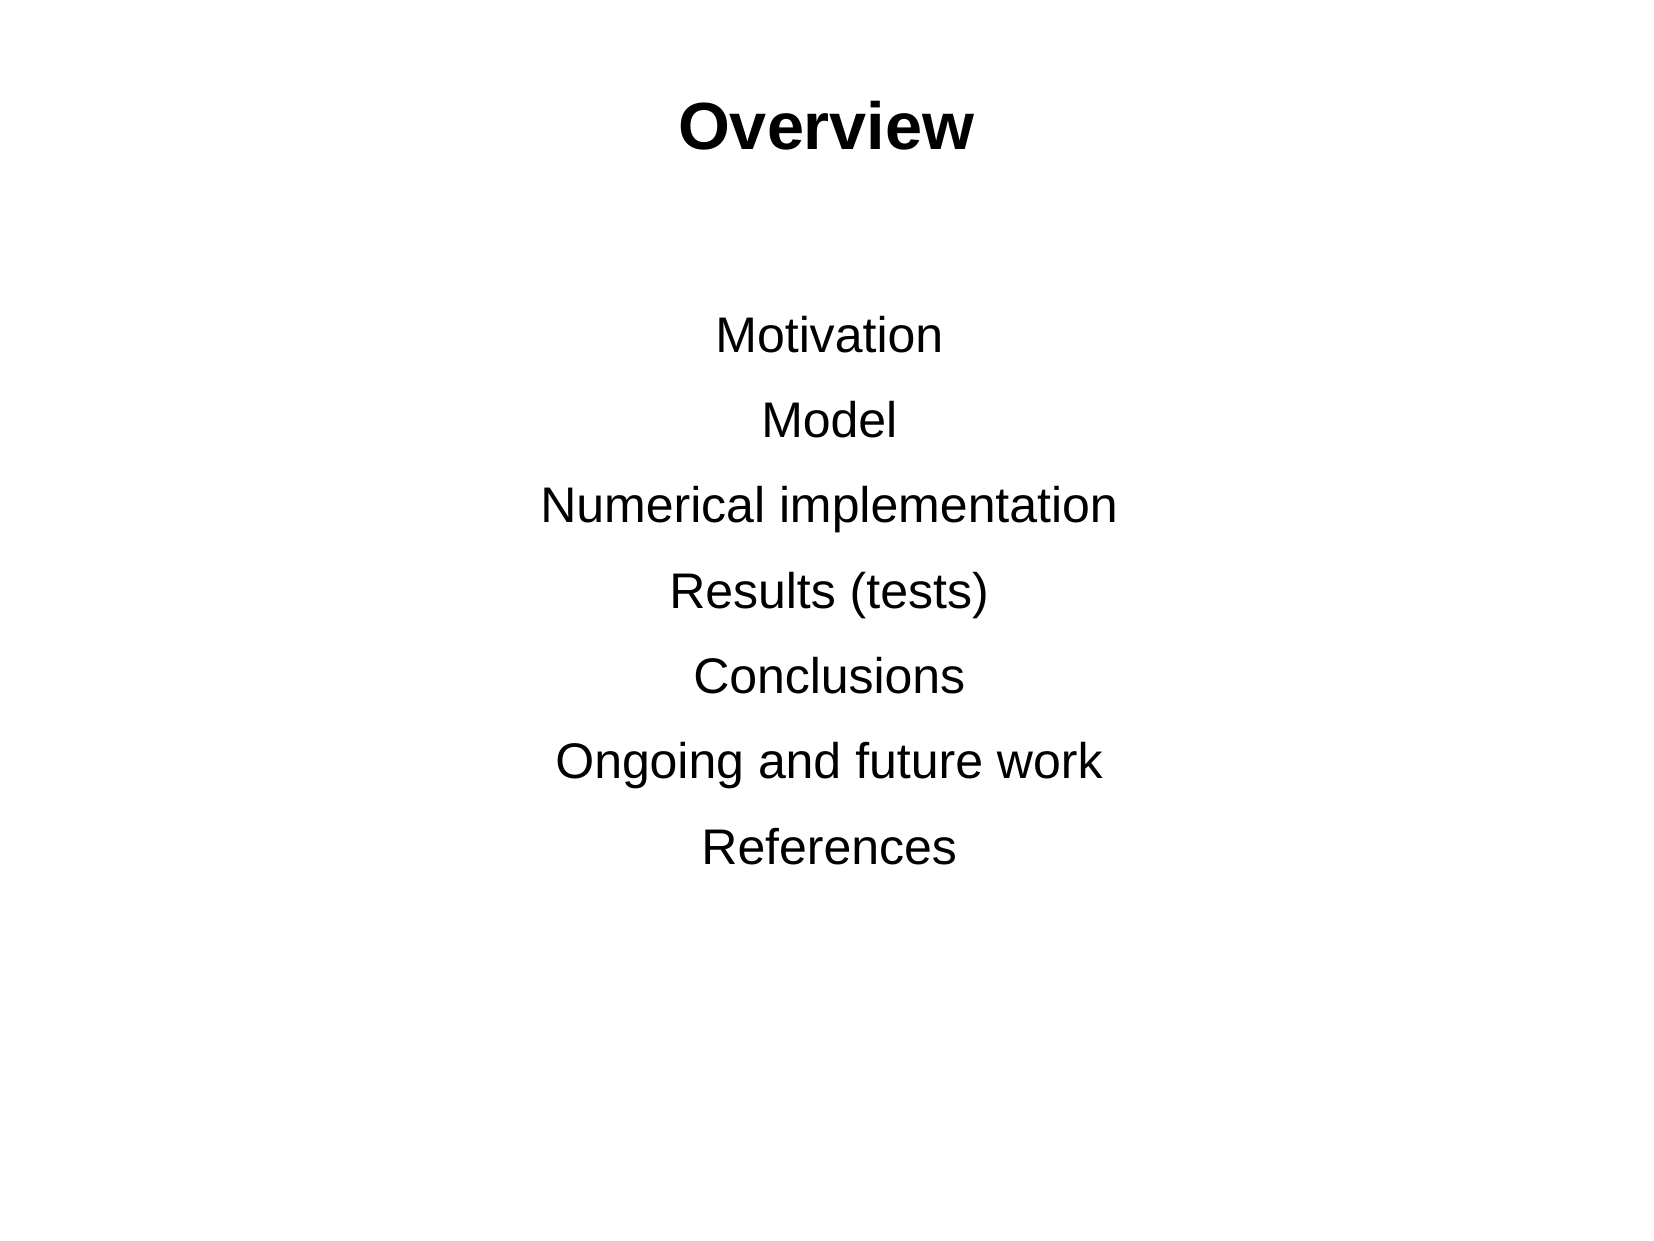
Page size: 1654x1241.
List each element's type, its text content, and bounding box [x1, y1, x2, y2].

list Motivation Model Numerical implementation Results (tests) Conclusions Ongoing and future work References [77, 307, 1510, 961]
title Overview [82, 67, 1571, 186]
